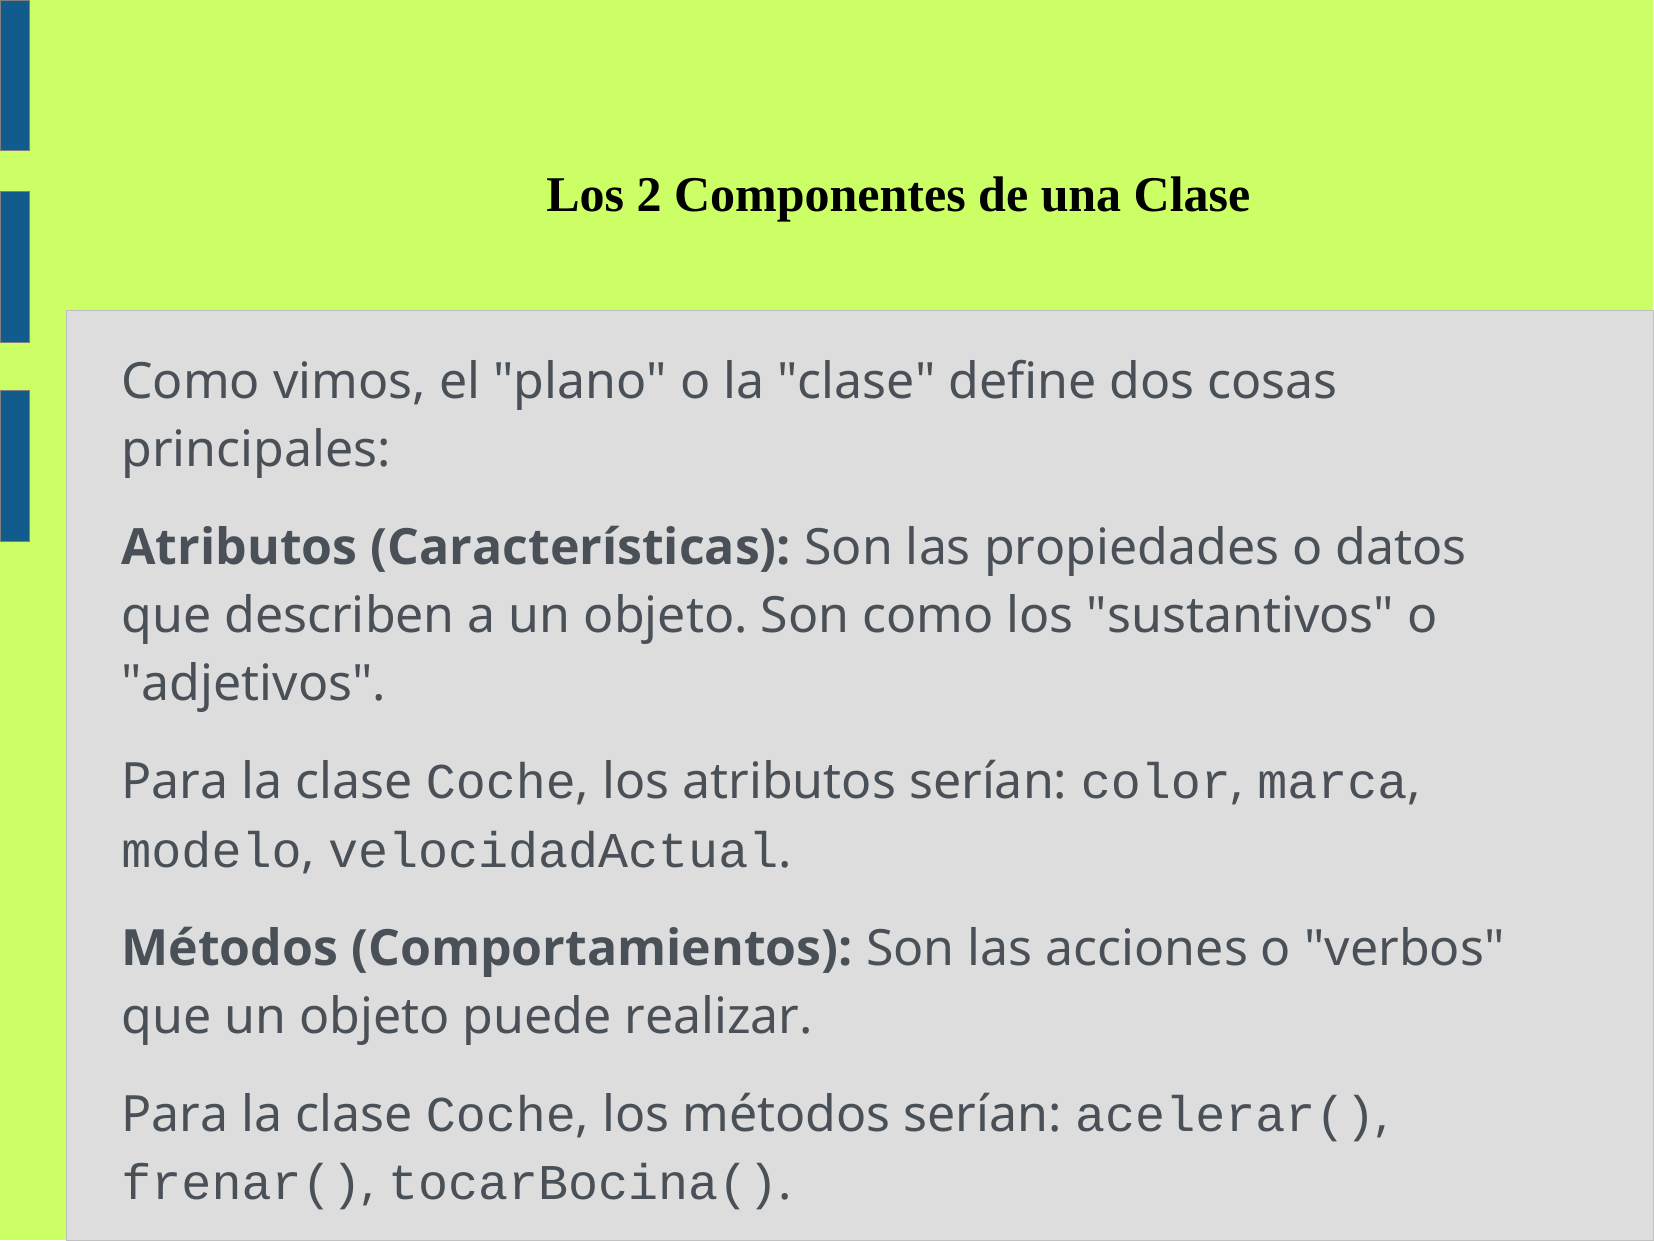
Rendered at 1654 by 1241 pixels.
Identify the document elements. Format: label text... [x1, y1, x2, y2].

list Como vimos, el "plano" o la "clase" define dos cosas principales: Atributos (Características): Son las propiedades o datos que describen a un objeto. Son como los "sustantivos" o "adjetivos". Para la clase Coche, los atributos serían: color, marca, modelo, velocidadActual. Métodos (Comportamientos): Son las acciones o "verbos" que un objeto puede realizar. Para la clase Coche, los métodos serían: acelerar(), frenar(), tocarBocina(). [121, 344, 1534, 1127]
title Los 2 Componentes de una Clase [121, 91, 1534, 299]
